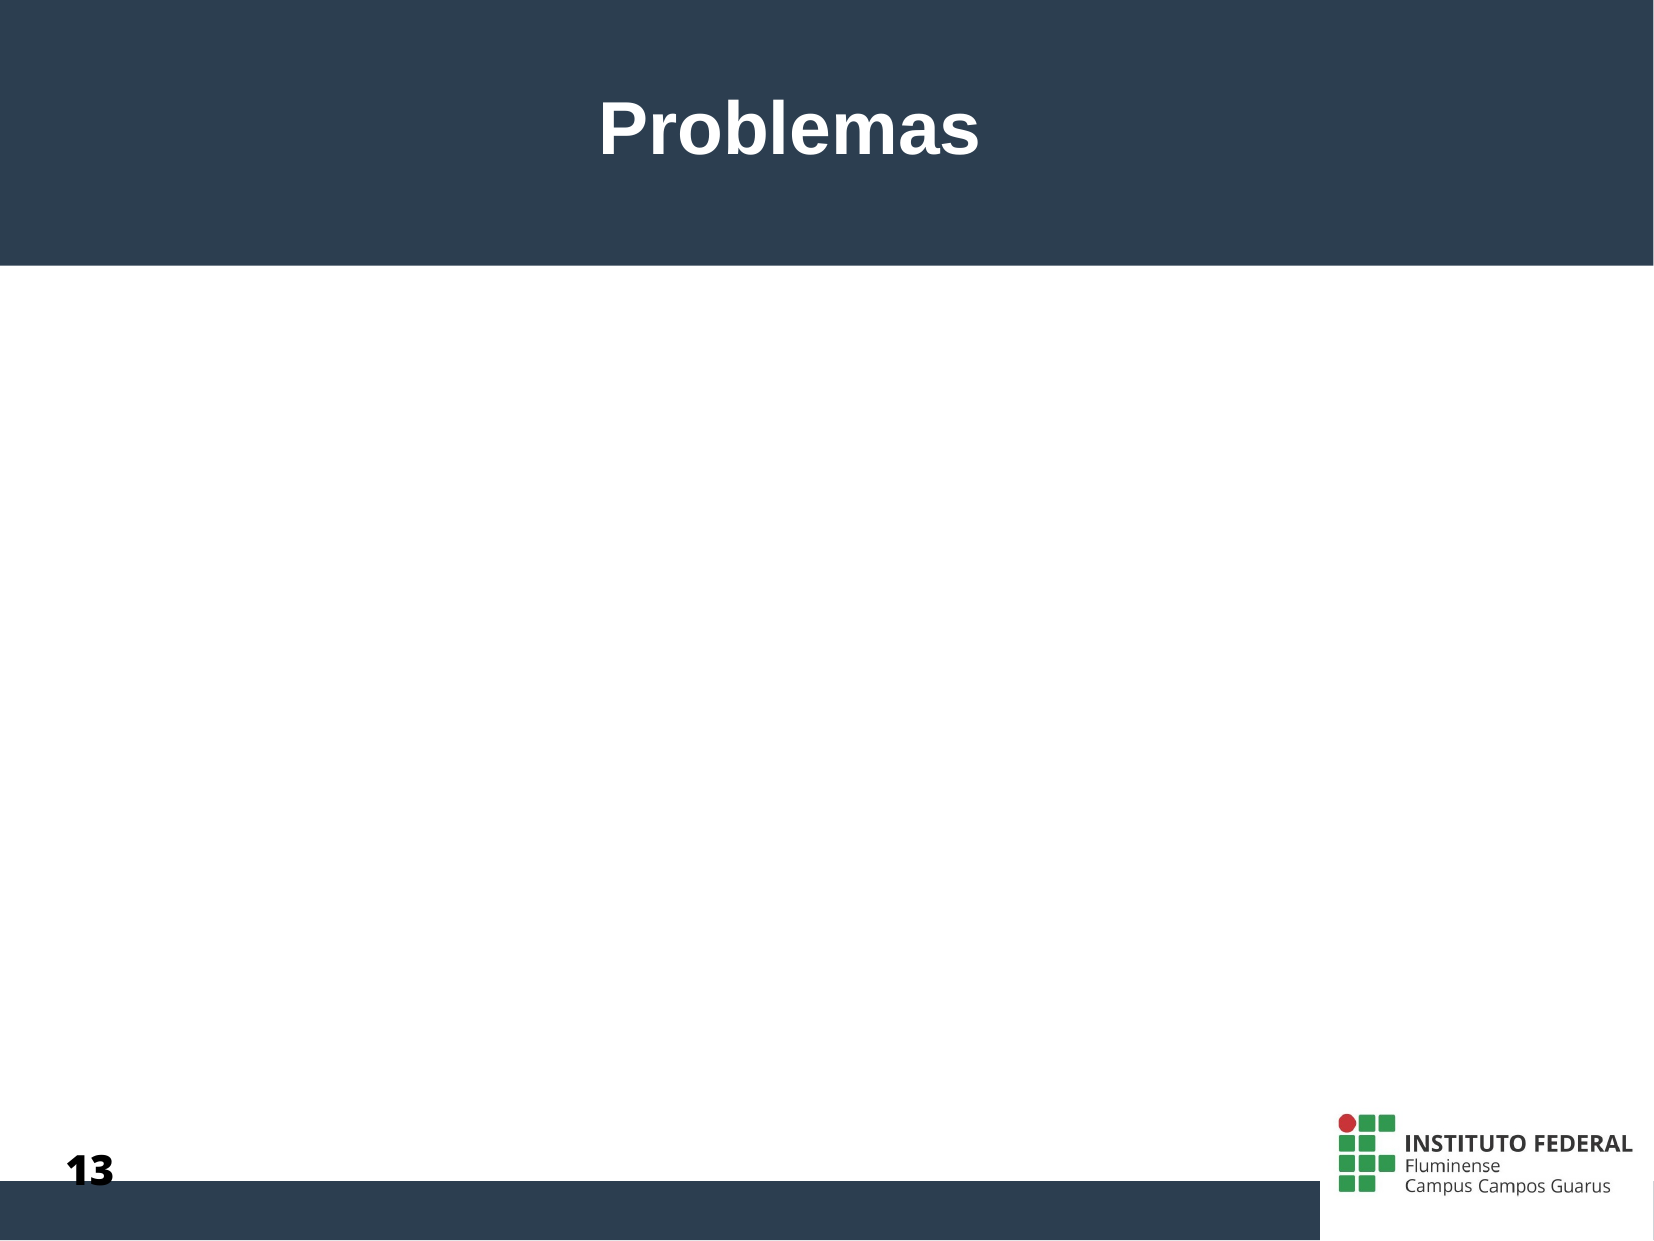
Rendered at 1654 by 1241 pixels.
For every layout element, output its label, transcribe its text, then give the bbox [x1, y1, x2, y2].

title Problemas [59, 49, 1595, 207]
picture [1320, 1074, 1654, 1241]
